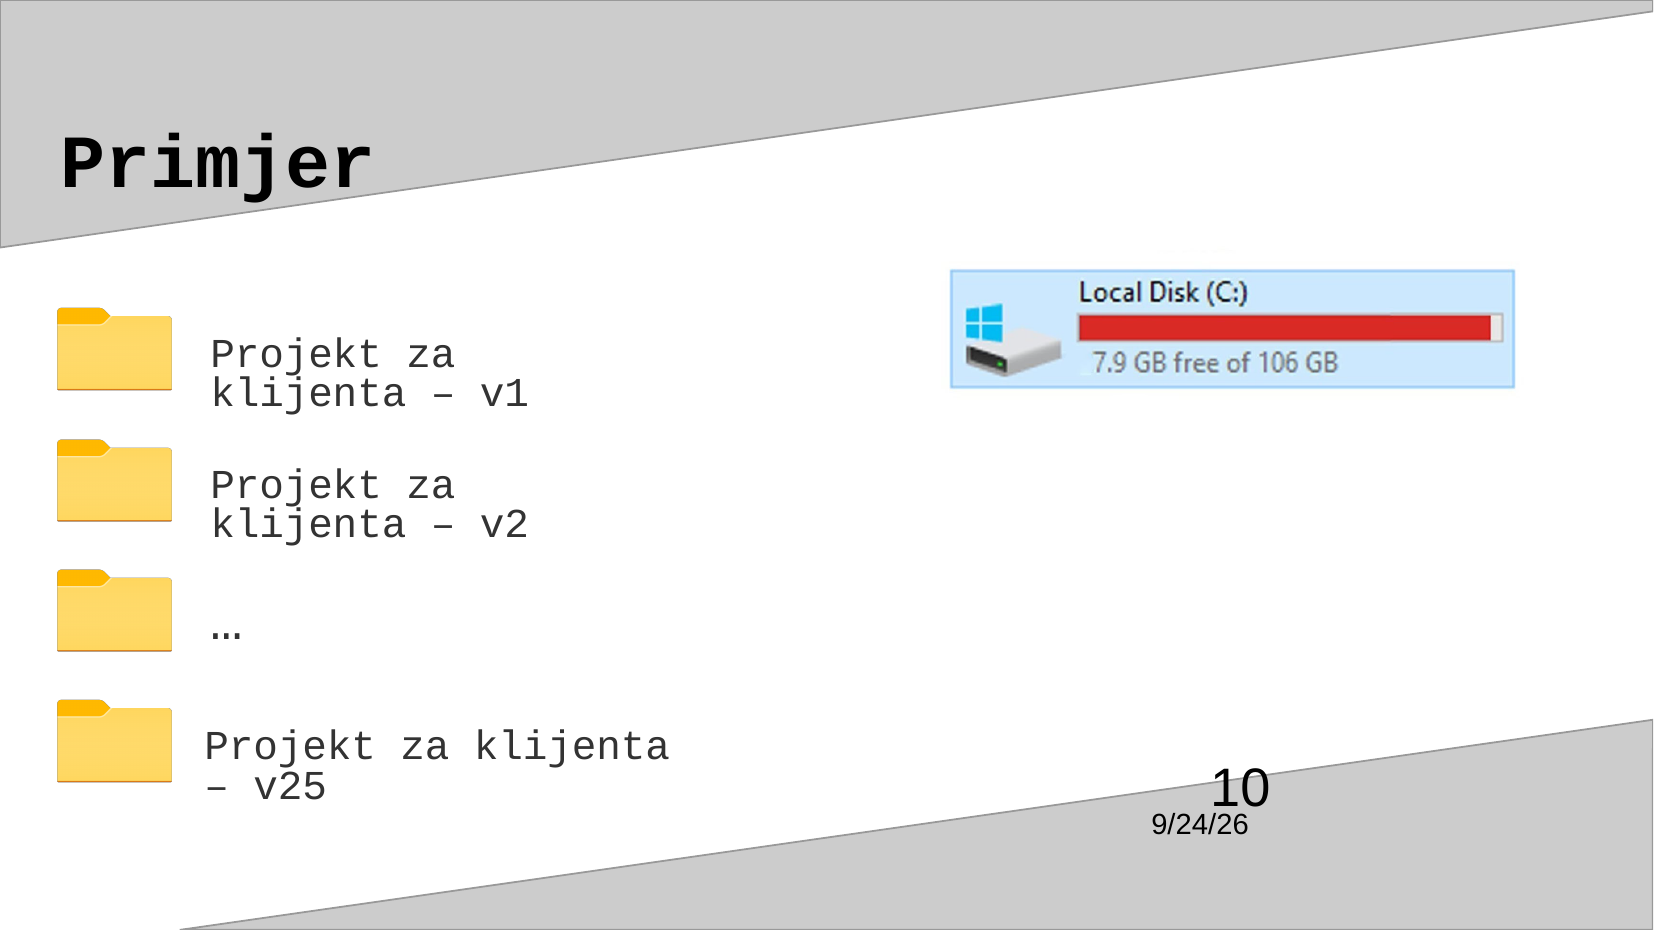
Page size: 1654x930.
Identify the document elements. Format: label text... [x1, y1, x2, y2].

text_box Projekt za klijenta – v1 [210, 336, 672, 415]
text_box Primjer [60, 112, 1538, 203]
text_box 7/1/2023 [1151, 805, 1624, 871]
text_box Projekt za klijenta – v25 [204, 728, 690, 808]
picture [49, 283, 180, 807]
picture [941, 238, 1524, 424]
text_box [1210, 752, 1624, 817]
text_box … [210, 597, 672, 677]
text_box Projekt za klijenta – v2 [210, 467, 672, 546]
